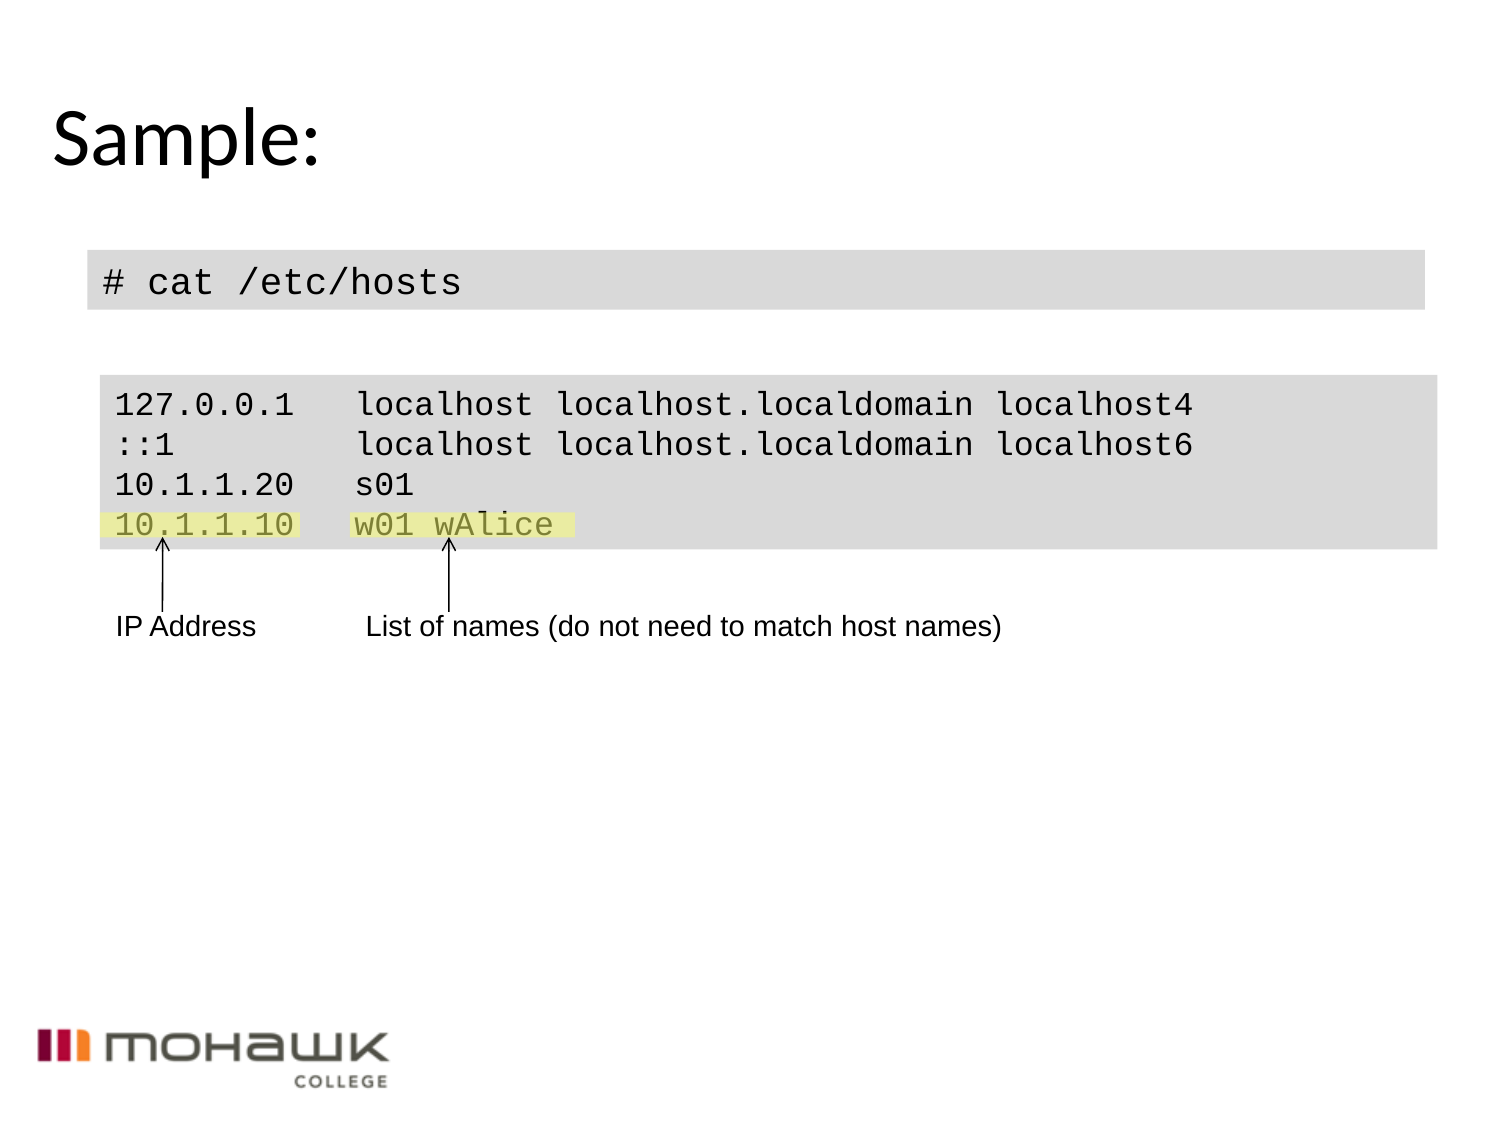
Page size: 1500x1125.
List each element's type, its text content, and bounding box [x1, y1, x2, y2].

text_box # cat /etc/hosts [87, 249, 1425, 310]
title Sample: [37, 75, 1450, 238]
text_box IP Address [100, 599, 272, 650]
text_box 127.0.0.1 localhost localhost.localdomain localhost4 ::1 localhost localhost.localdomain localhost6 10.1.1.20 s01 10.1.1.10 w01 wAlice [99, 374, 1438, 550]
text_box [349, 512, 575, 612]
text_box List of names (do not need to match host names) [350, 599, 1019, 650]
text_box [99, 512, 300, 612]
picture [5, 1000, 422, 1118]
